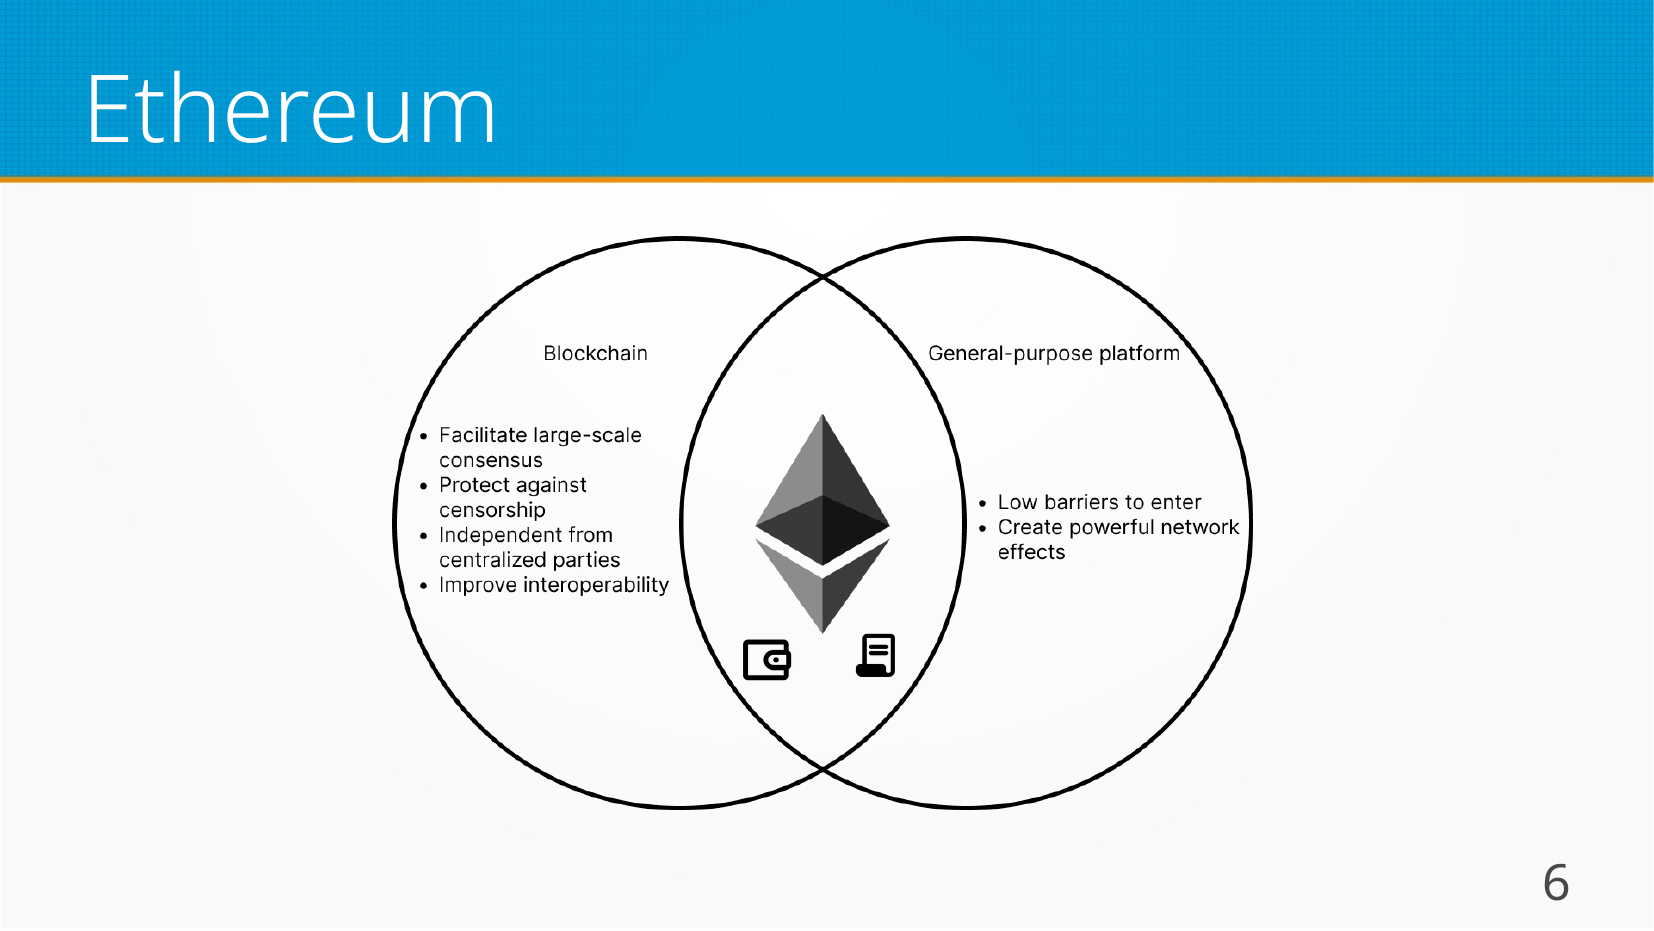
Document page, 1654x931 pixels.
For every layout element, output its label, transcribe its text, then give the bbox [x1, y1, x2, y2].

title Ethereum [82, 14, 1571, 171]
picture [0, 175, 1654, 931]
